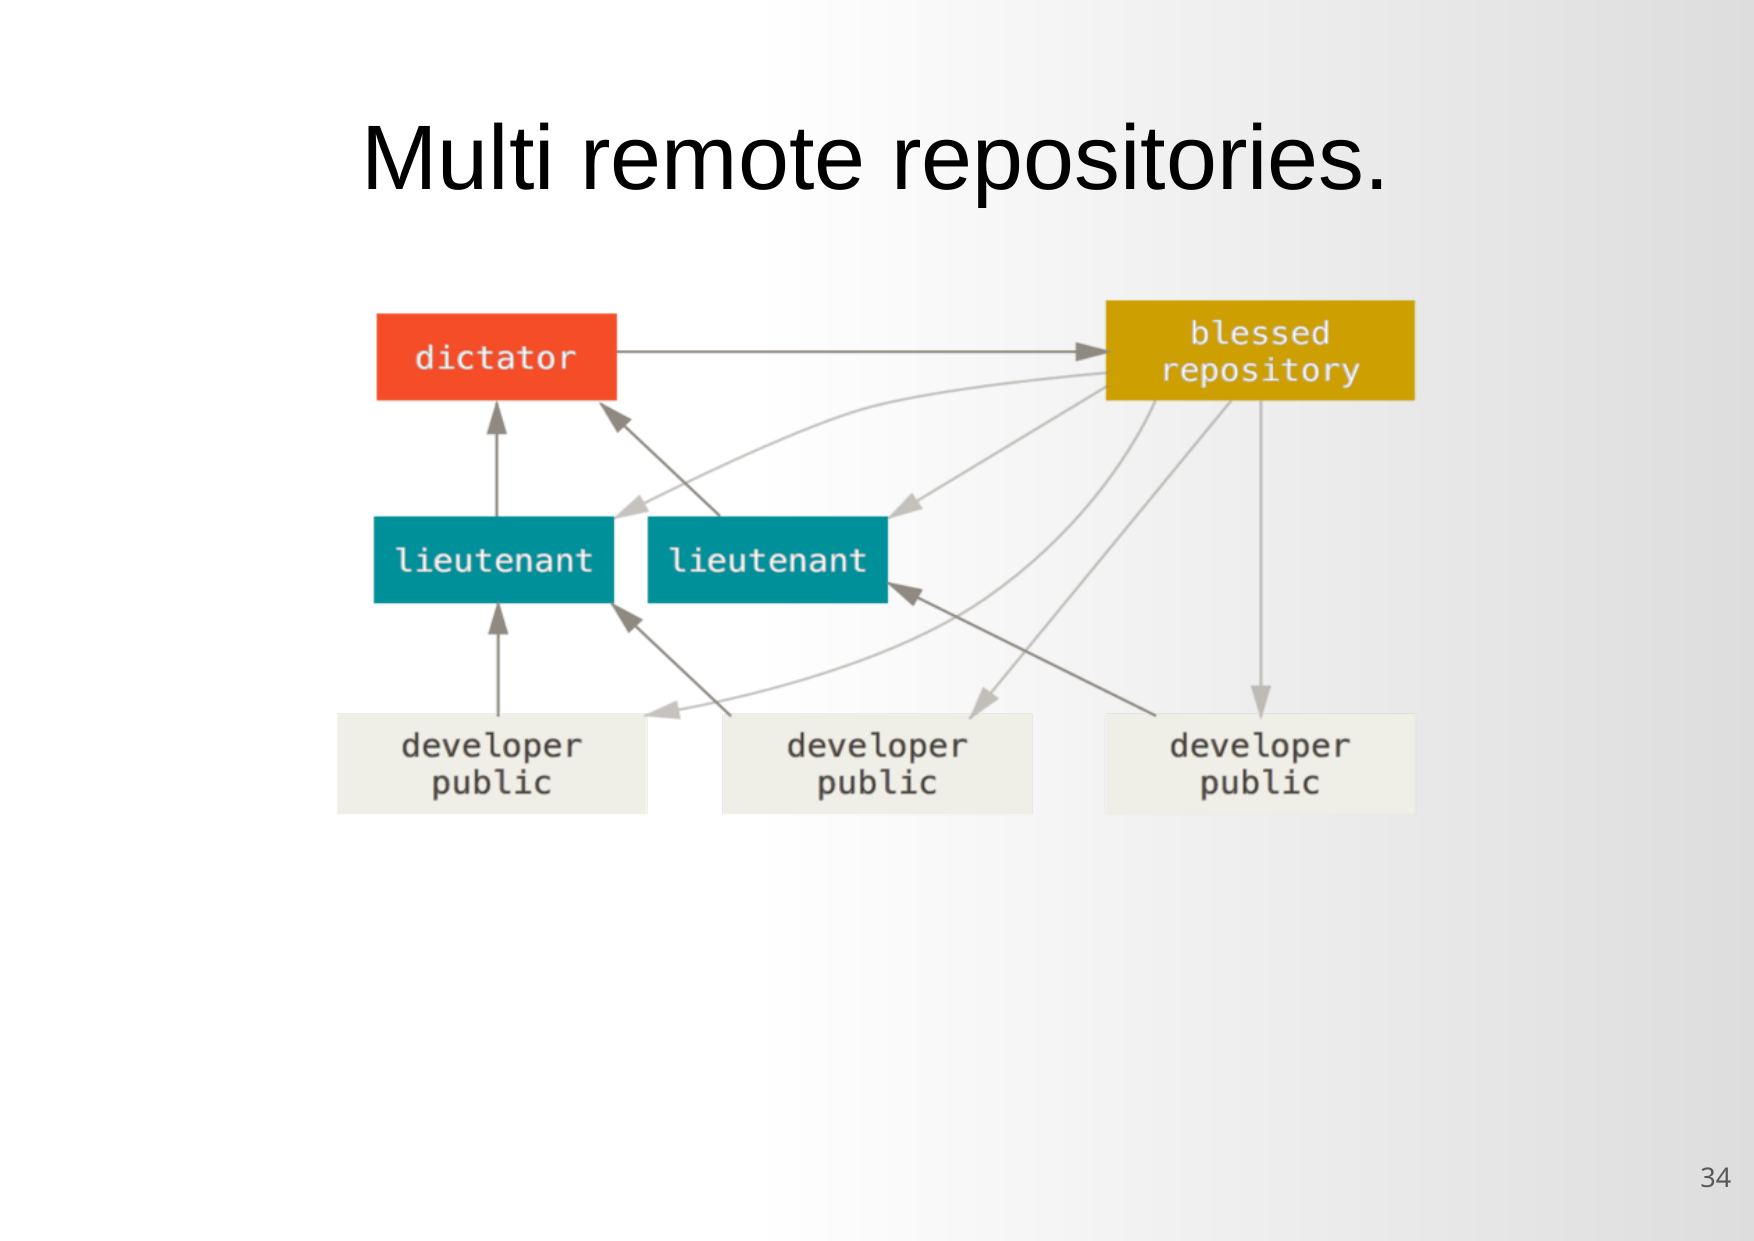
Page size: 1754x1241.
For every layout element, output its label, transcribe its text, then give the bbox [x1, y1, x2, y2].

slide_number <number> [1641, 1145, 1747, 1241]
picture [321, 290, 1433, 830]
text_box Multi remote repositories. [87, 49, 1666, 257]
